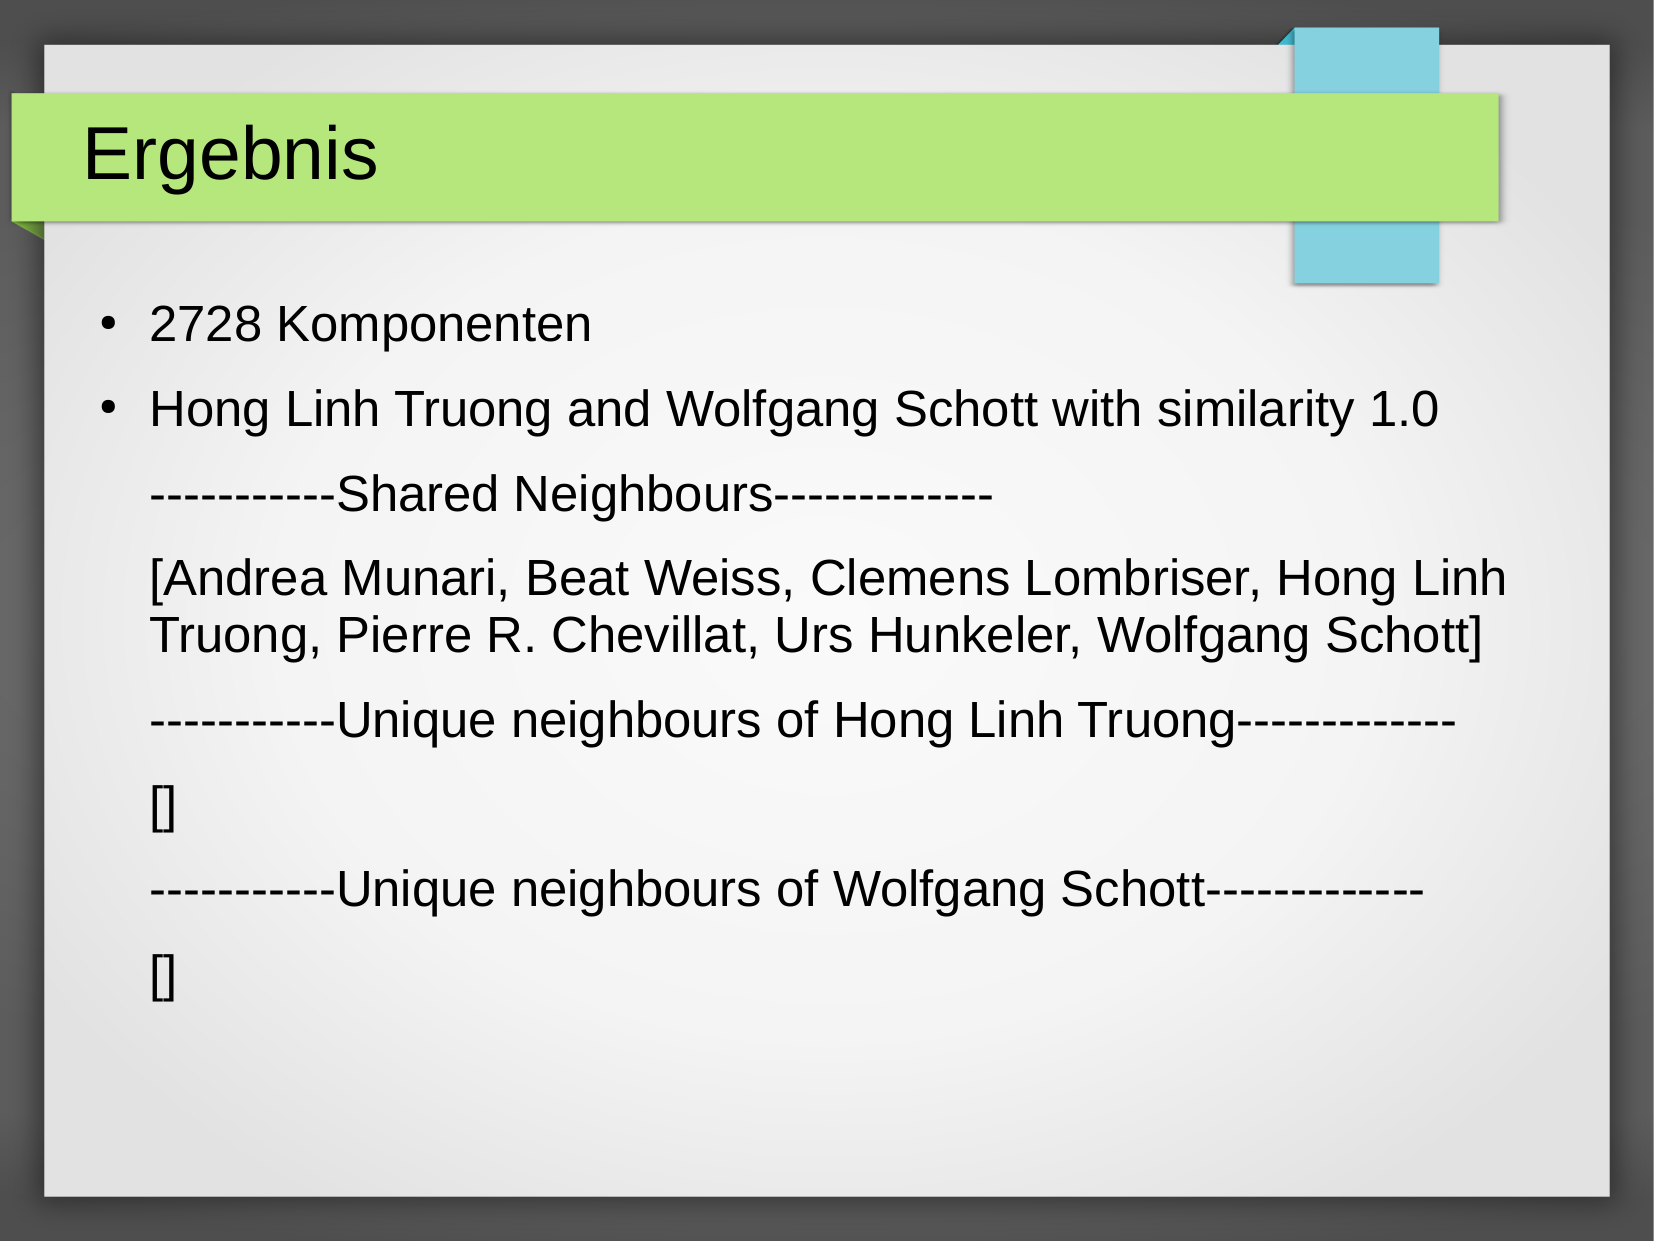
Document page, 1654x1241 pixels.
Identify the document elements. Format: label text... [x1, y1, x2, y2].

title Ergebnis [82, 94, 1264, 213]
list 2728 Komponenten Hong Linh Truong and Wolfgang Schott with similarity 1.0 -----------Shared Neighbours------------- [Andrea Munari, Beat Weiss, Clemens Lombriser, Hong Linh Truong, Pierre R. Chevillat, Urs Hunkeler, Wolfgang Schott] -----------Unique neighbours of Hong Linh Truong------------- [] -----------Unique neighbours of Wolfgang Schott------------- [] [82, 295, 1571, 1015]
picture [0, 0, 1654, 1241]
